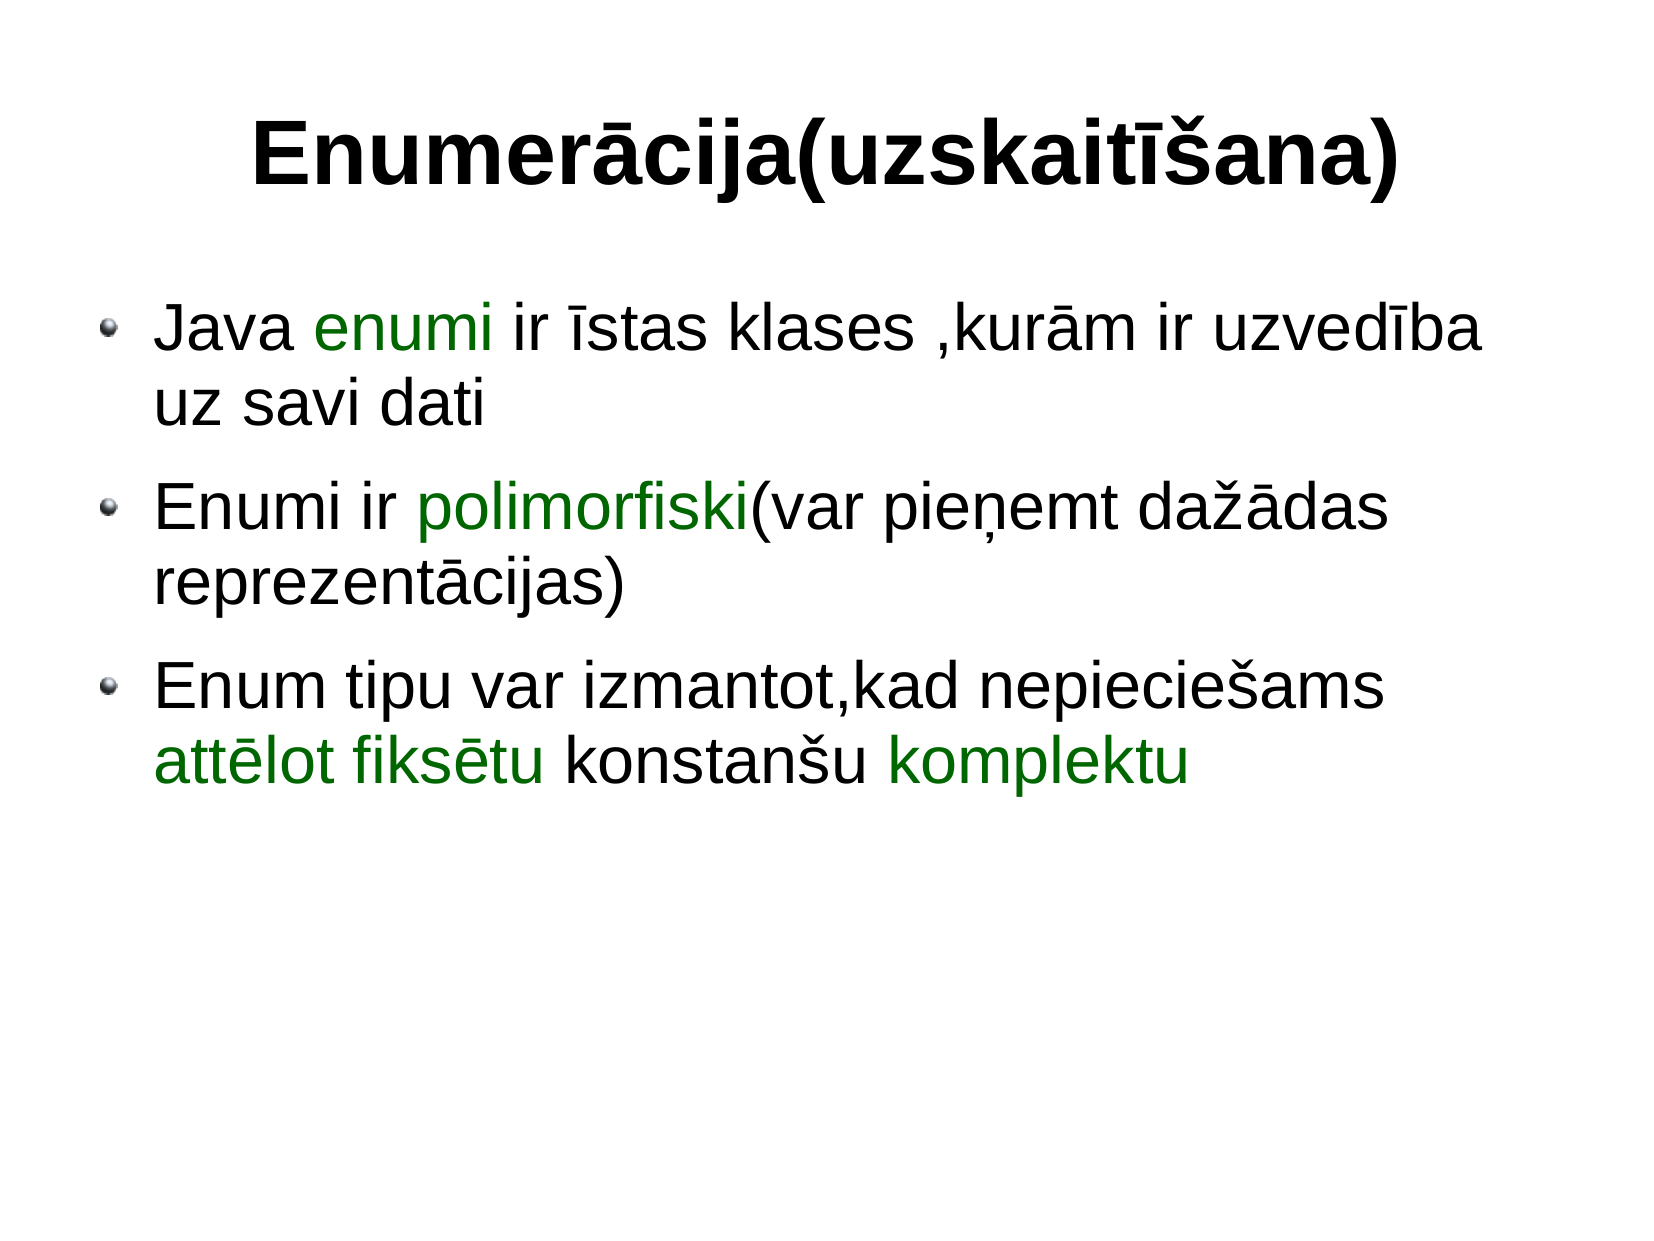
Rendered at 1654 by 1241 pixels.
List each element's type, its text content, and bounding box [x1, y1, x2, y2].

title Enumerācija(uzskaitīšana) [82, 49, 1571, 257]
list Java enumi ir īstas klases ,kurām ir uzvedība uz savi dati Enumi ir polimorfiski(var pieņemt dažādas reprezentācijas) Enum tipu var izmantot,kad nepieciešams attēlot fiksētu konstanšu komplektu [82, 290, 1538, 1010]
